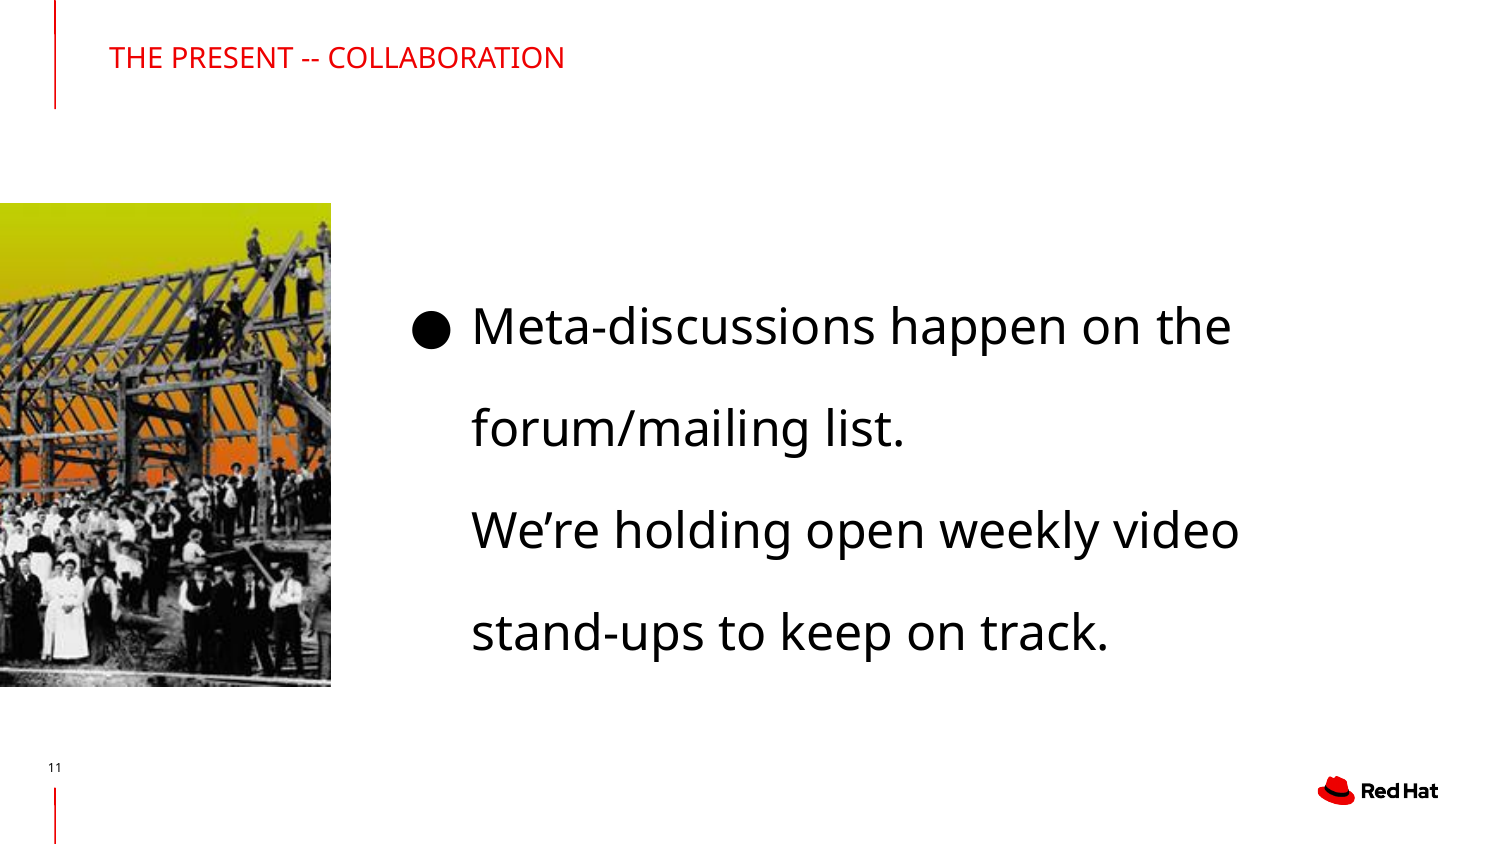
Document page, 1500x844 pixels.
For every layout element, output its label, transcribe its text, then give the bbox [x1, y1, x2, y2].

picture [1317, 776, 1438, 805]
title Meta-discussions happen on the forum/mailing list. We’re holding open weekly video stand-ups to keep on track. [396, 203, 1328, 688]
subtitle THE PRESENT -- COLLABORATION [55, 6, 689, 108]
slide_number <number> [10, 759, 101, 777]
picture [0, 203, 331, 688]
